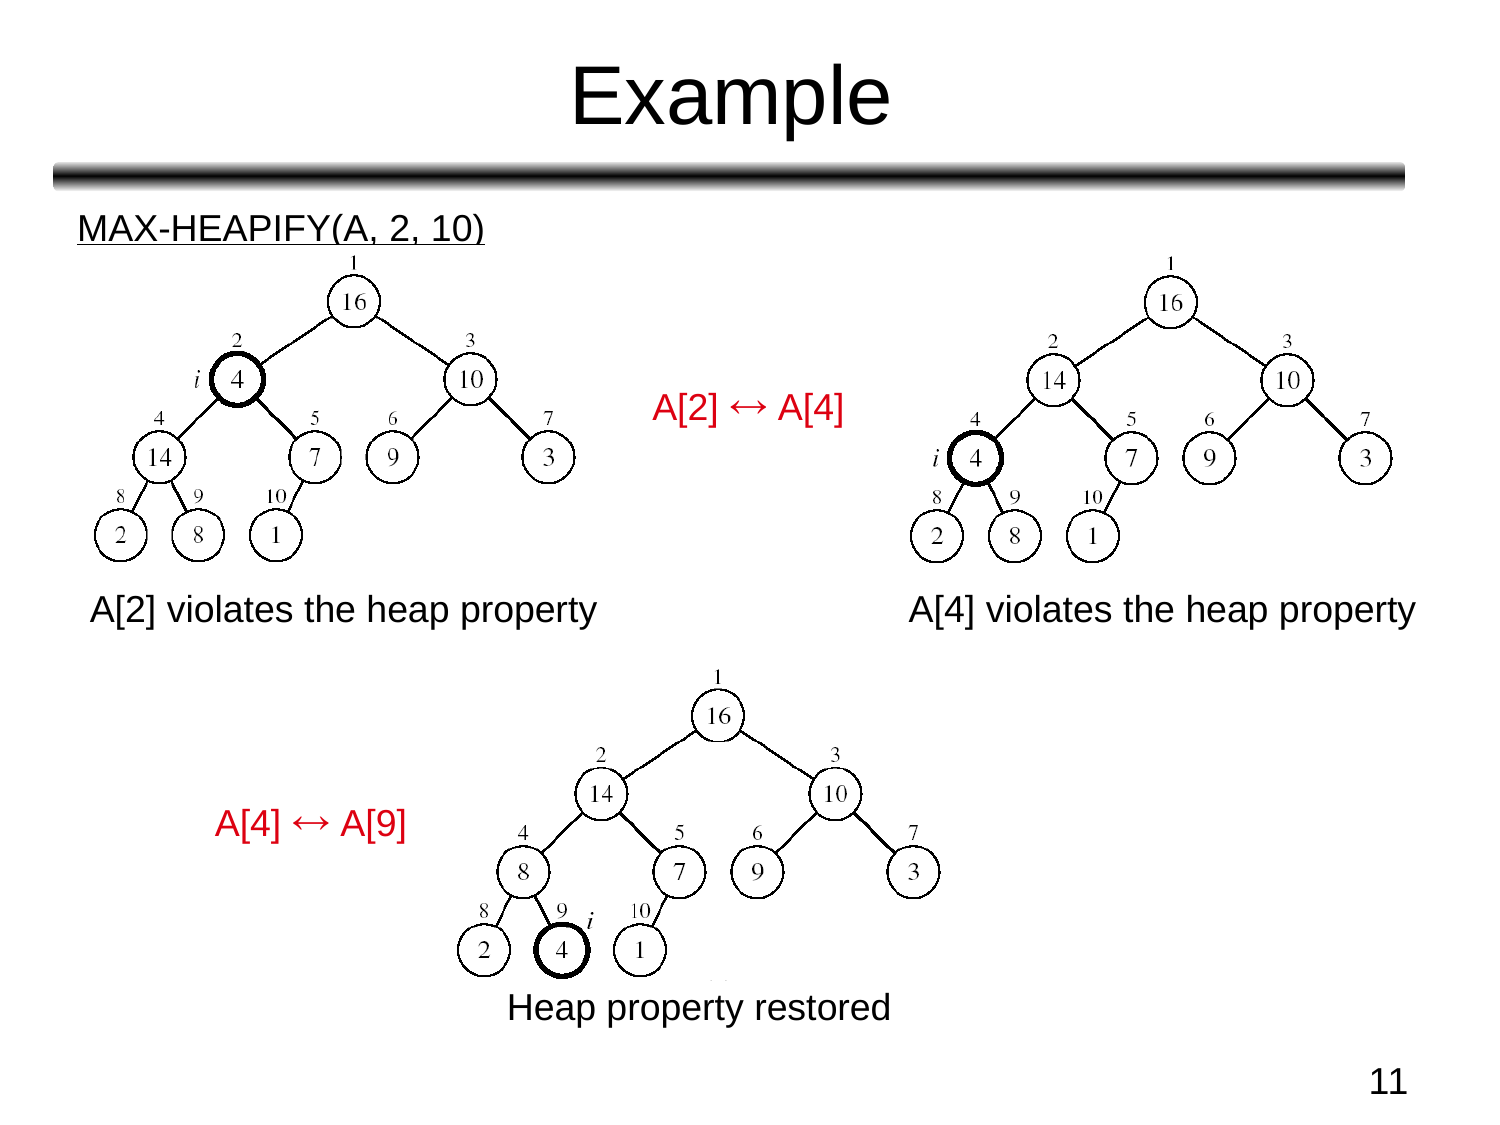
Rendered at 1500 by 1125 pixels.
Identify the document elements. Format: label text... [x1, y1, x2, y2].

text_box MAX-HEAPIFY(A, 2, 10) [62, 196, 501, 257]
text_box A[4] violates the heap property [894, 577, 1432, 638]
text_box Heap property restored [492, 974, 907, 1036]
chart [75, 245, 583, 565]
text_box A[2] violates the heap property [75, 577, 613, 638]
text_box A[4]  A[9] [199, 791, 423, 852]
title Example [55, 16, 1406, 166]
chart [451, 662, 949, 981]
chart [894, 245, 1401, 565]
text_box A[2]  A[4] [637, 374, 860, 436]
